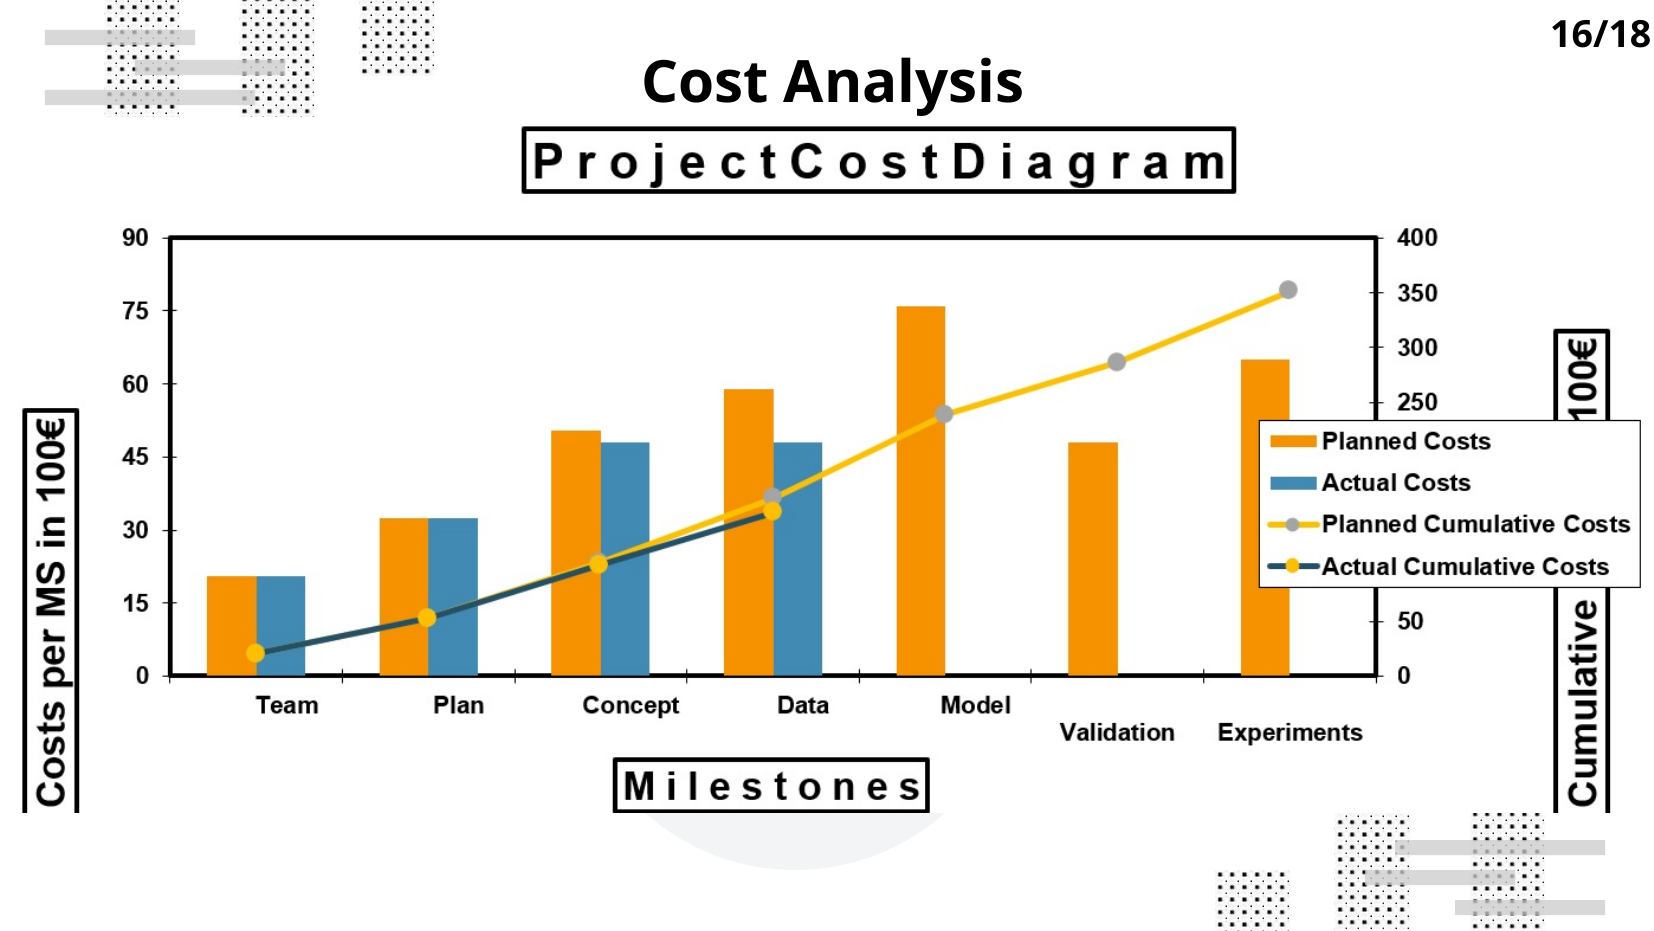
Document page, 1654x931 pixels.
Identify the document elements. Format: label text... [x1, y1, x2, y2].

text_box Cost Analysis [626, 32, 1416, 117]
text_box 16/18 [1535, 0, 1654, 67]
picture [0, 117, 1654, 813]
